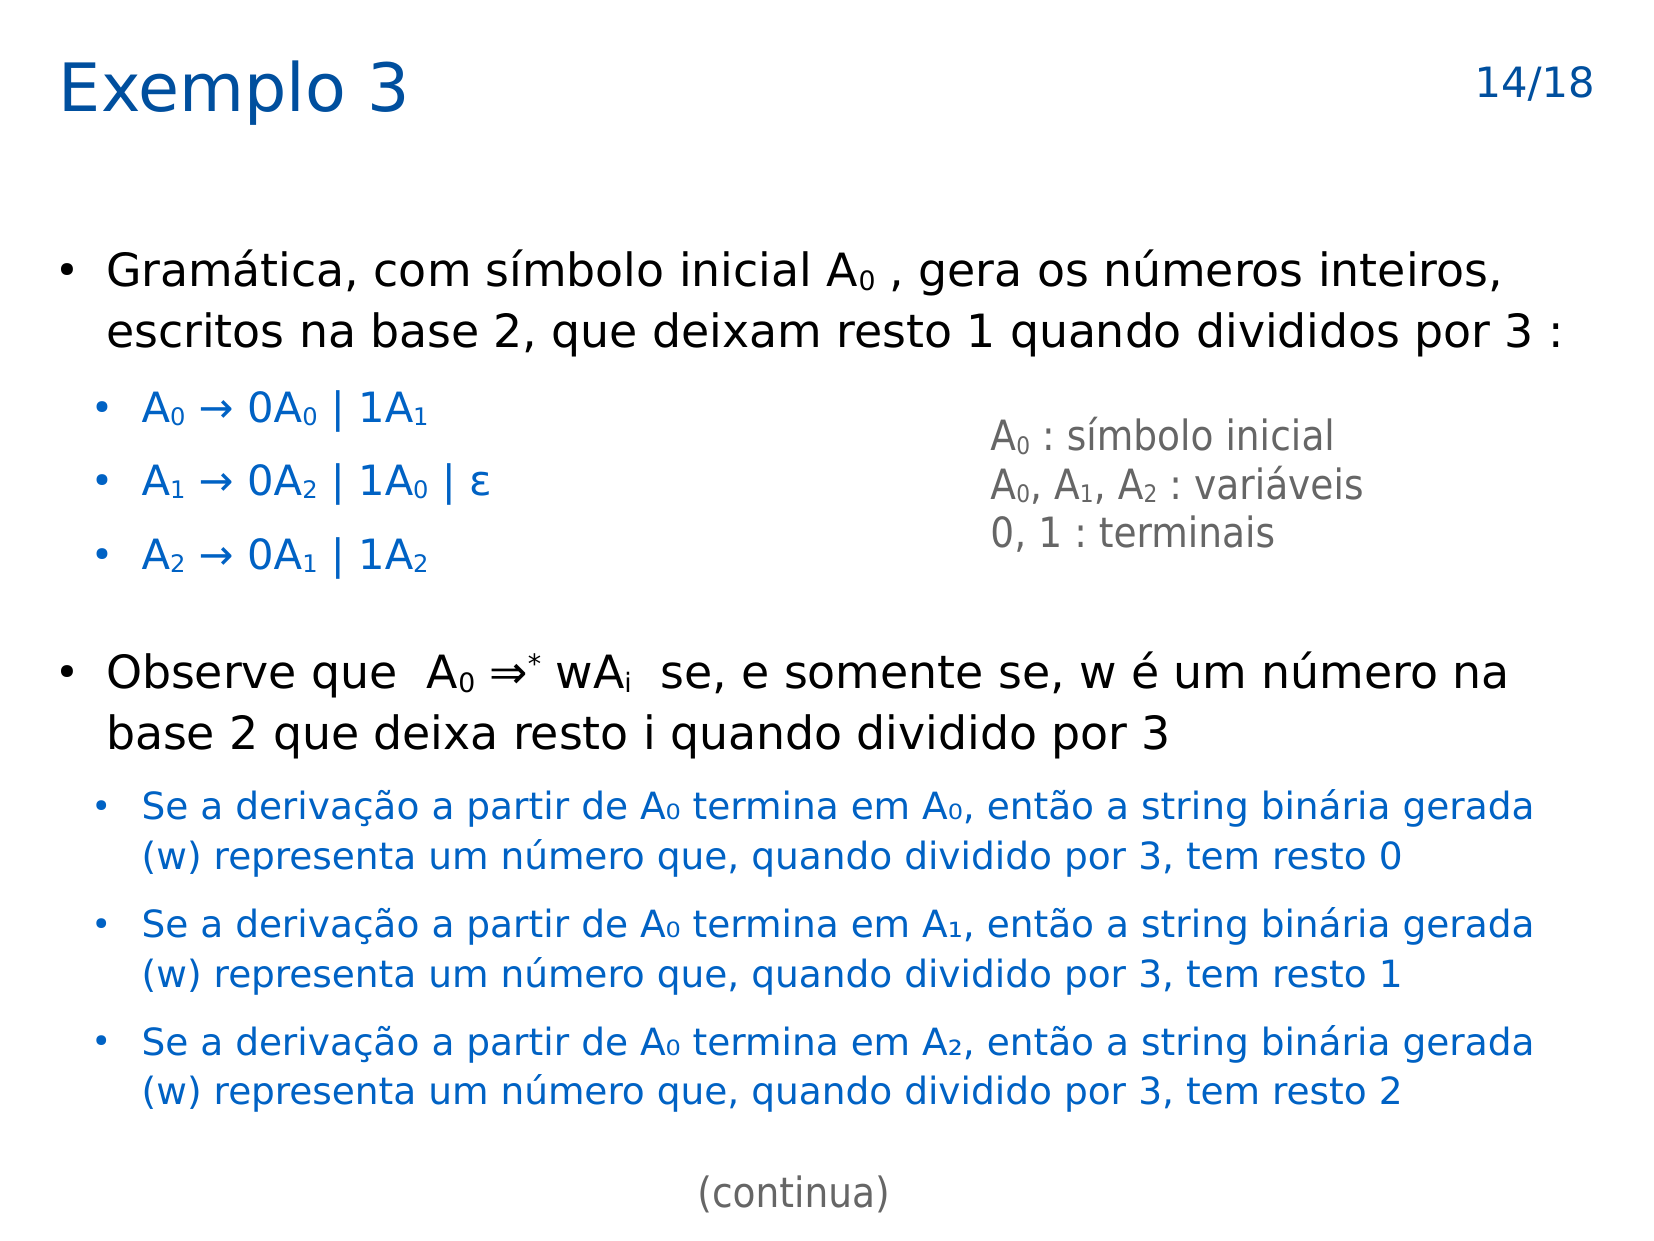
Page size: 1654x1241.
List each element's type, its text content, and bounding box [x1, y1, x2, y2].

text_box (continua) [682, 1160, 906, 1225]
text_box A0 : símbolo inicial A0, A1, A2 : variáveis 0, 1 : terminais [975, 404, 1532, 565]
list Gramática, com símbolo inicial A0 , gera os números inteiros, escritos na base 2, que deixam resto 1 quando divididos por 3 : A0 → 0A0 | 1A1 A1 → 0A2 | 1A0 | ε A2 → 0A1 | 1A2 Observe que A0 ⇒* wAi se, e somente se, w é um número na base 2 que deixa resto i quando dividido por 3 Se a derivação a partir de A₀ termina em A₀, então a string binária gerada (w) representa um número que, quando dividido por 3, tem resto 0 Se a derivação a partir de A₀ termina em A₁, então a string binária gerada (w) representa um número que, quando dividido por 3, tem resto 1 Se a derivação a partir de A₀ termina em A₂, então a string binária gerada (w) representa um número que, quando dividido por 3, tem resto 2 [59, 236, 1595, 1211]
title Exemplo 3 [59, 29, 1625, 148]
